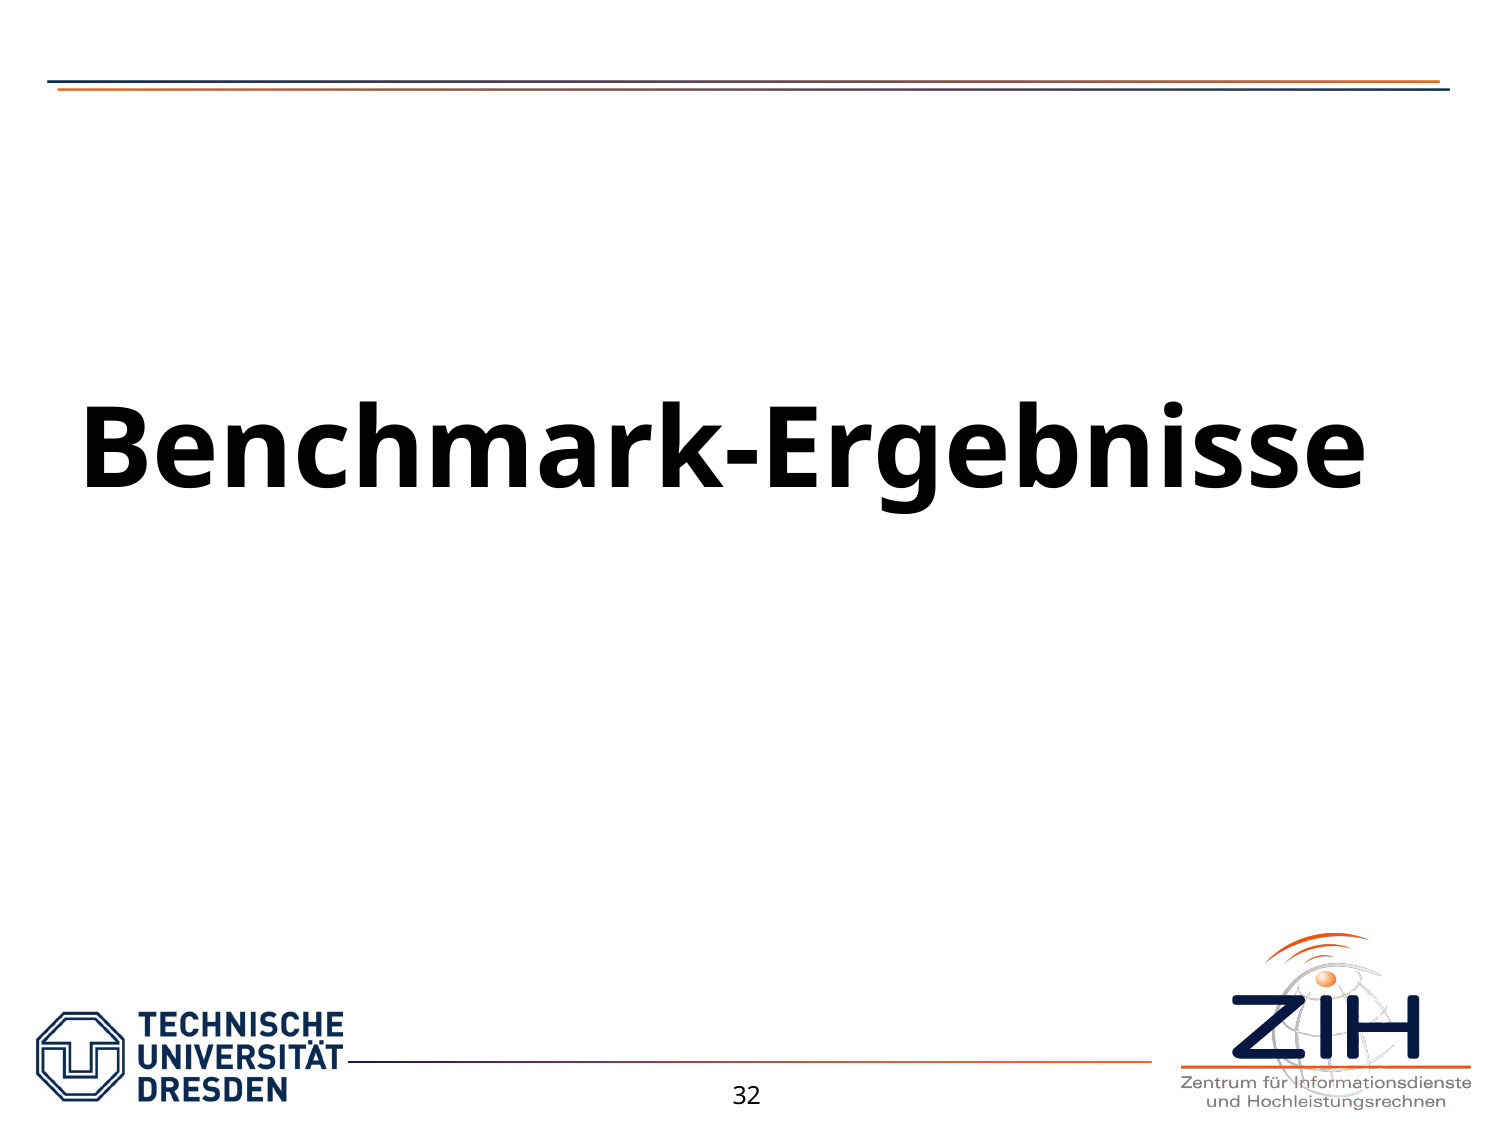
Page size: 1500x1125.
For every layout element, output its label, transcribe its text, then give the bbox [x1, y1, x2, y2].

list Benchmark-Ergebnisse [29, 118, 1418, 771]
picture [47, 80, 1450, 91]
picture [1181, 933, 1471, 1110]
picture [35, 1011, 343, 1102]
